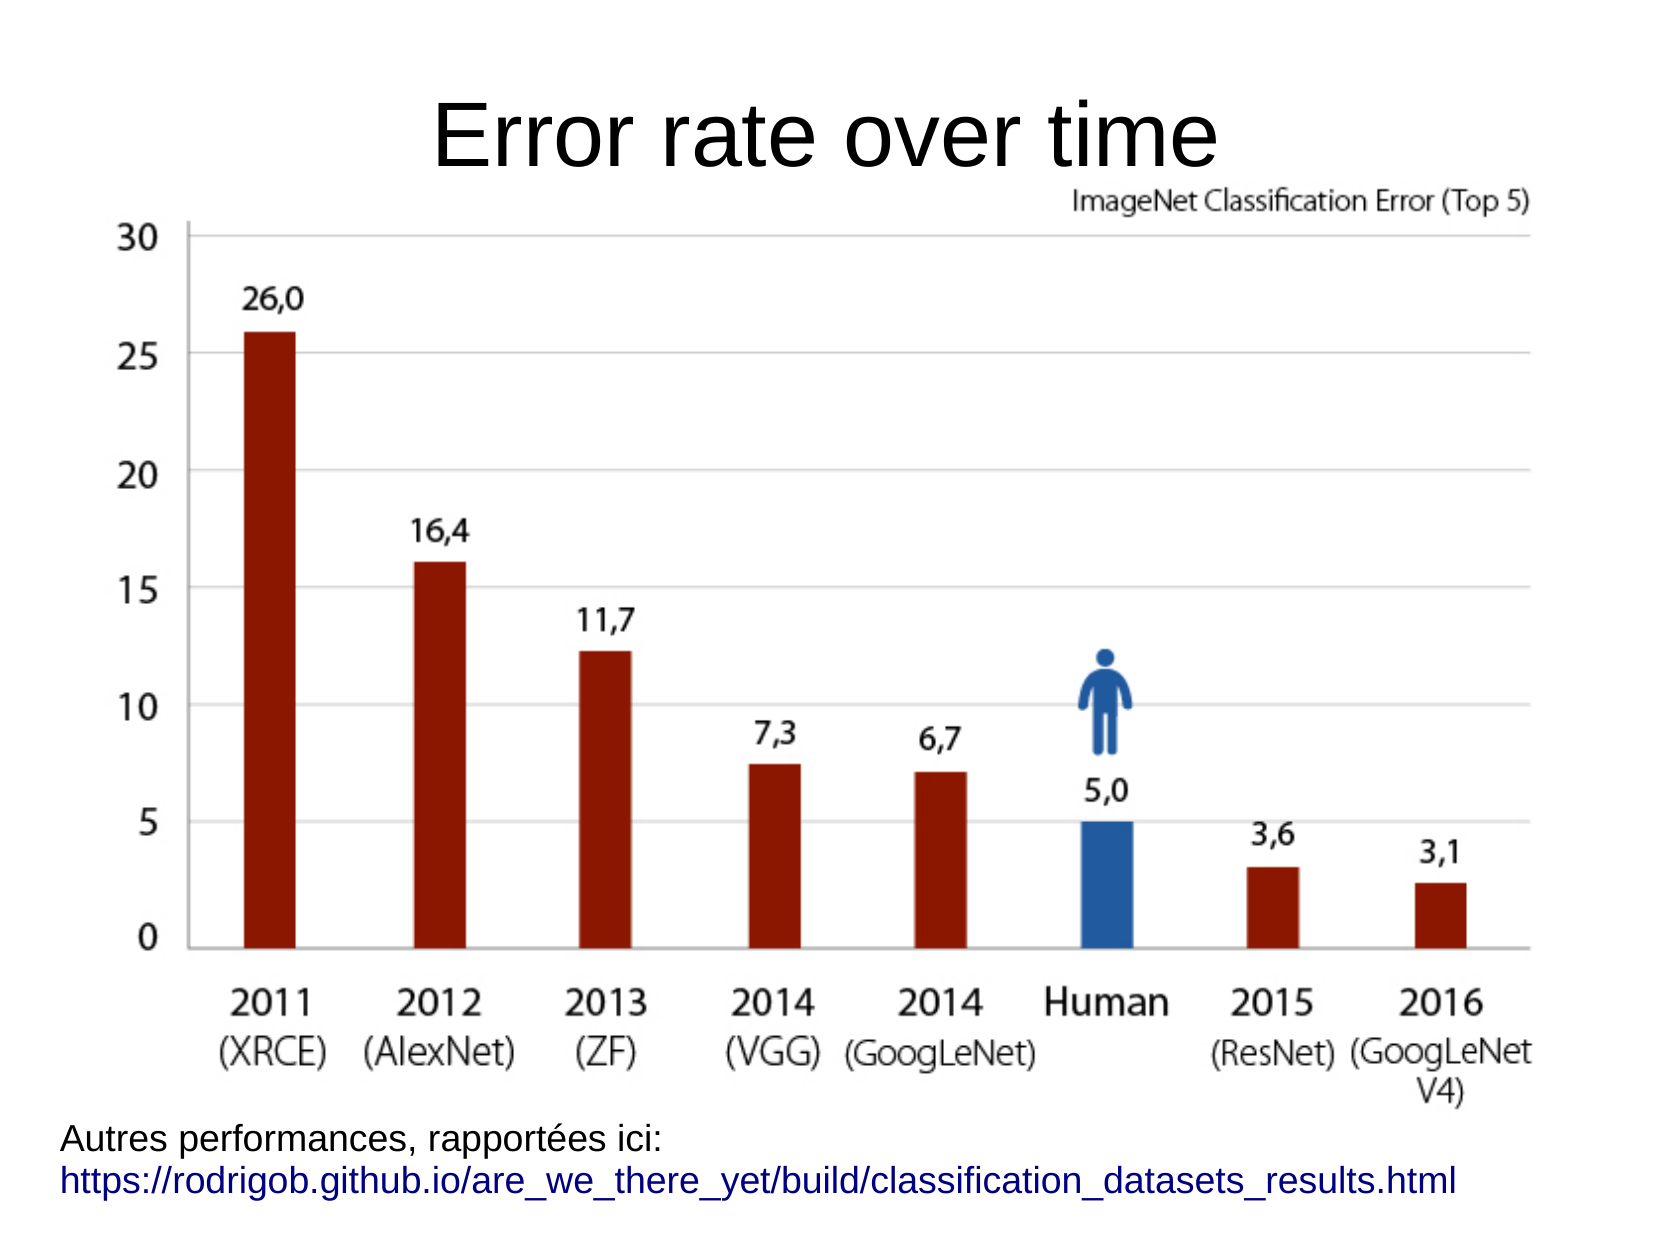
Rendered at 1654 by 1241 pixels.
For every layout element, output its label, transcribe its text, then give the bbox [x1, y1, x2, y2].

picture [90, 150, 1576, 1157]
title Error rate over time [82, 31, 1571, 239]
text_box Autres performances, rapportées ici: https://rodrigob.github.io/are_we_there_yet/build/classification_datasets_results.html [45, 1110, 1473, 1209]
